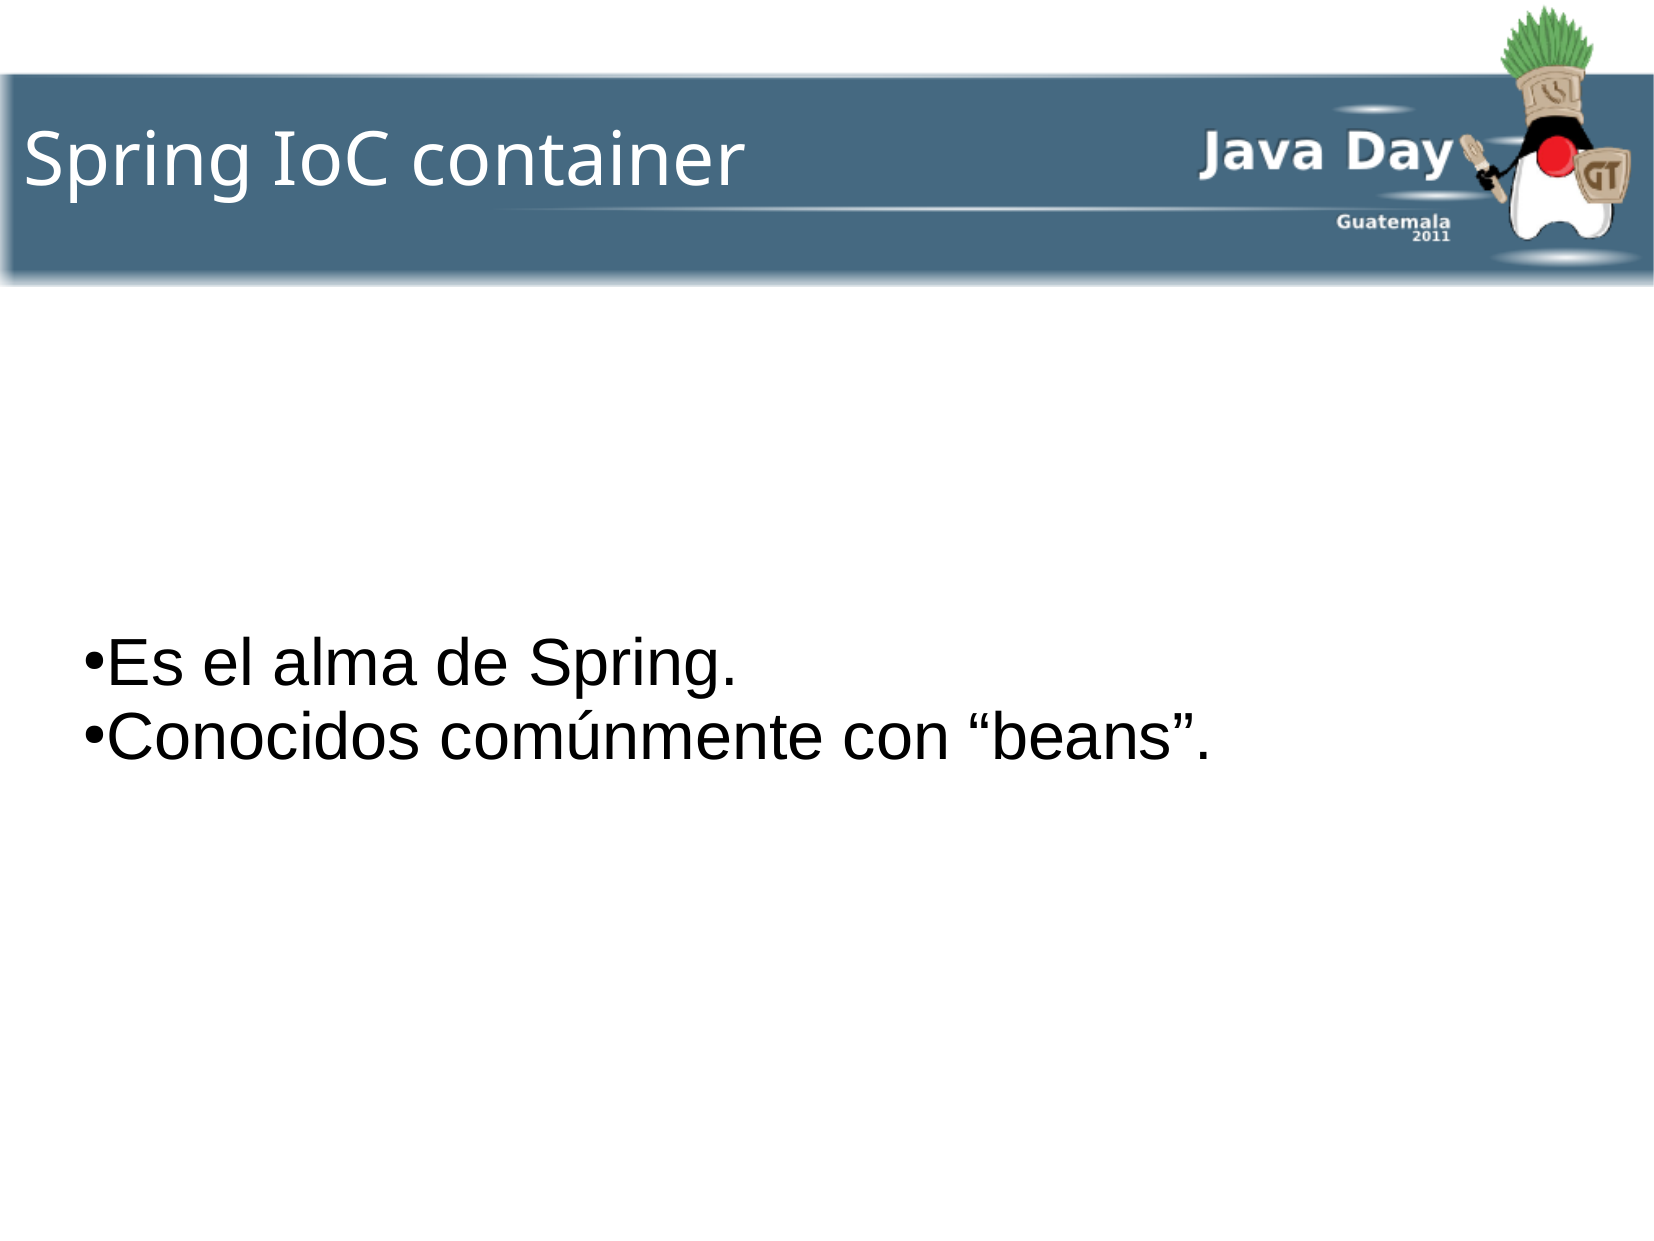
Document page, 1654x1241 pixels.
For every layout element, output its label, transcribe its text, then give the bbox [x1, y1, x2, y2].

picture [0, 3, 1654, 287]
title Spring IoC container [23, 52, 1512, 260]
subtitle Es el alma de Spring. Conocidos comúnmente con “beans”. [82, 290, 1571, 1109]
